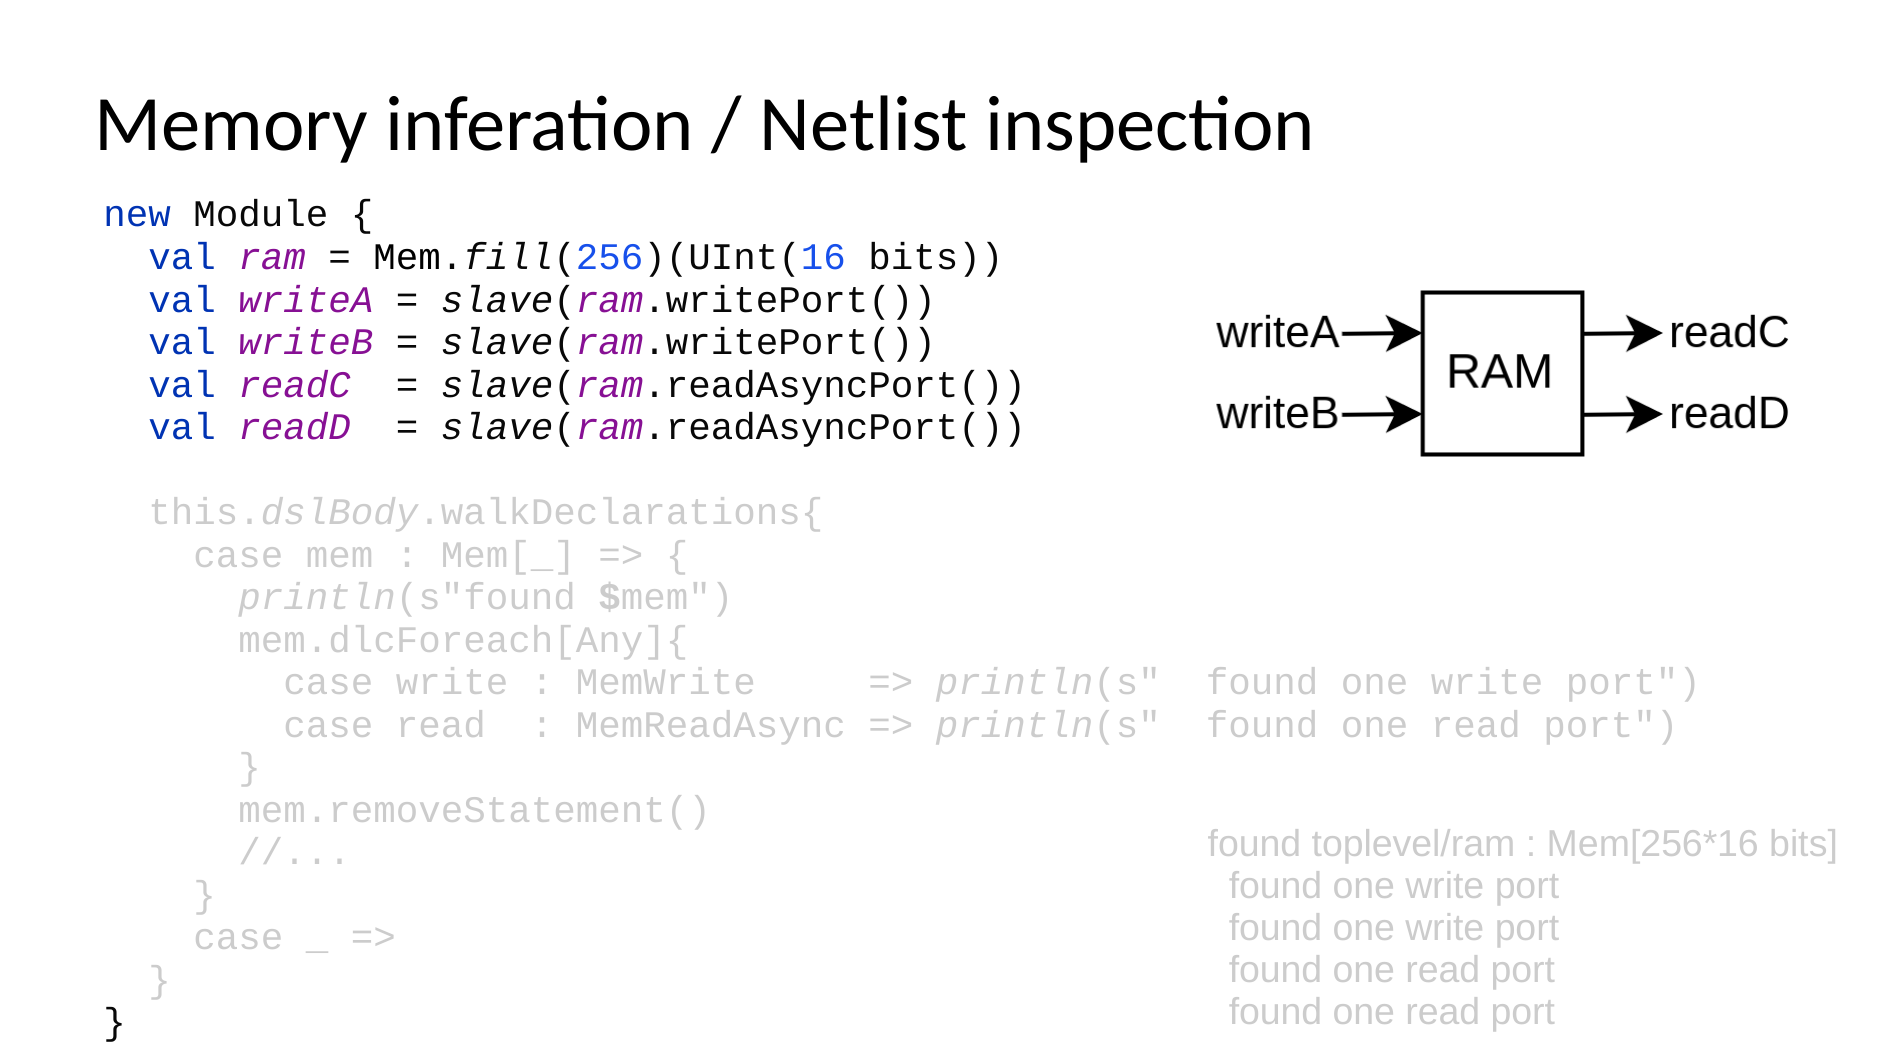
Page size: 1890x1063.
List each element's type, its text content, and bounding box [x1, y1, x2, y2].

text_box found toplevel/ram : Mem[256*16 bits] found one write port found one write port found one read port found one read port [1192, 814, 1854, 1040]
title Memory inferation / Netlist inspection [94, 42, 1796, 188]
text_box new Module { val ram = Mem.fill(256)(UInt(16 bits)) val writeA = slave(ram.writePort()) val writeB = slave(ram.writePort()) val readC = slave(ram.readAsyncPort()) val readD = slave(ram.readAsyncPort()) this.dslBody.walkDeclarations{ case mem : Mem[_] => { println(s"found $mem") mem.dlcForeach[Any]{ case write : MemWrite => println(s" found one write port") case read : MemReadAsync => println(s" found one read port") } mem.removeStatement() //... } case _ => } } [88, 188, 1855, 1063]
picture [1157, 250, 1890, 497]
